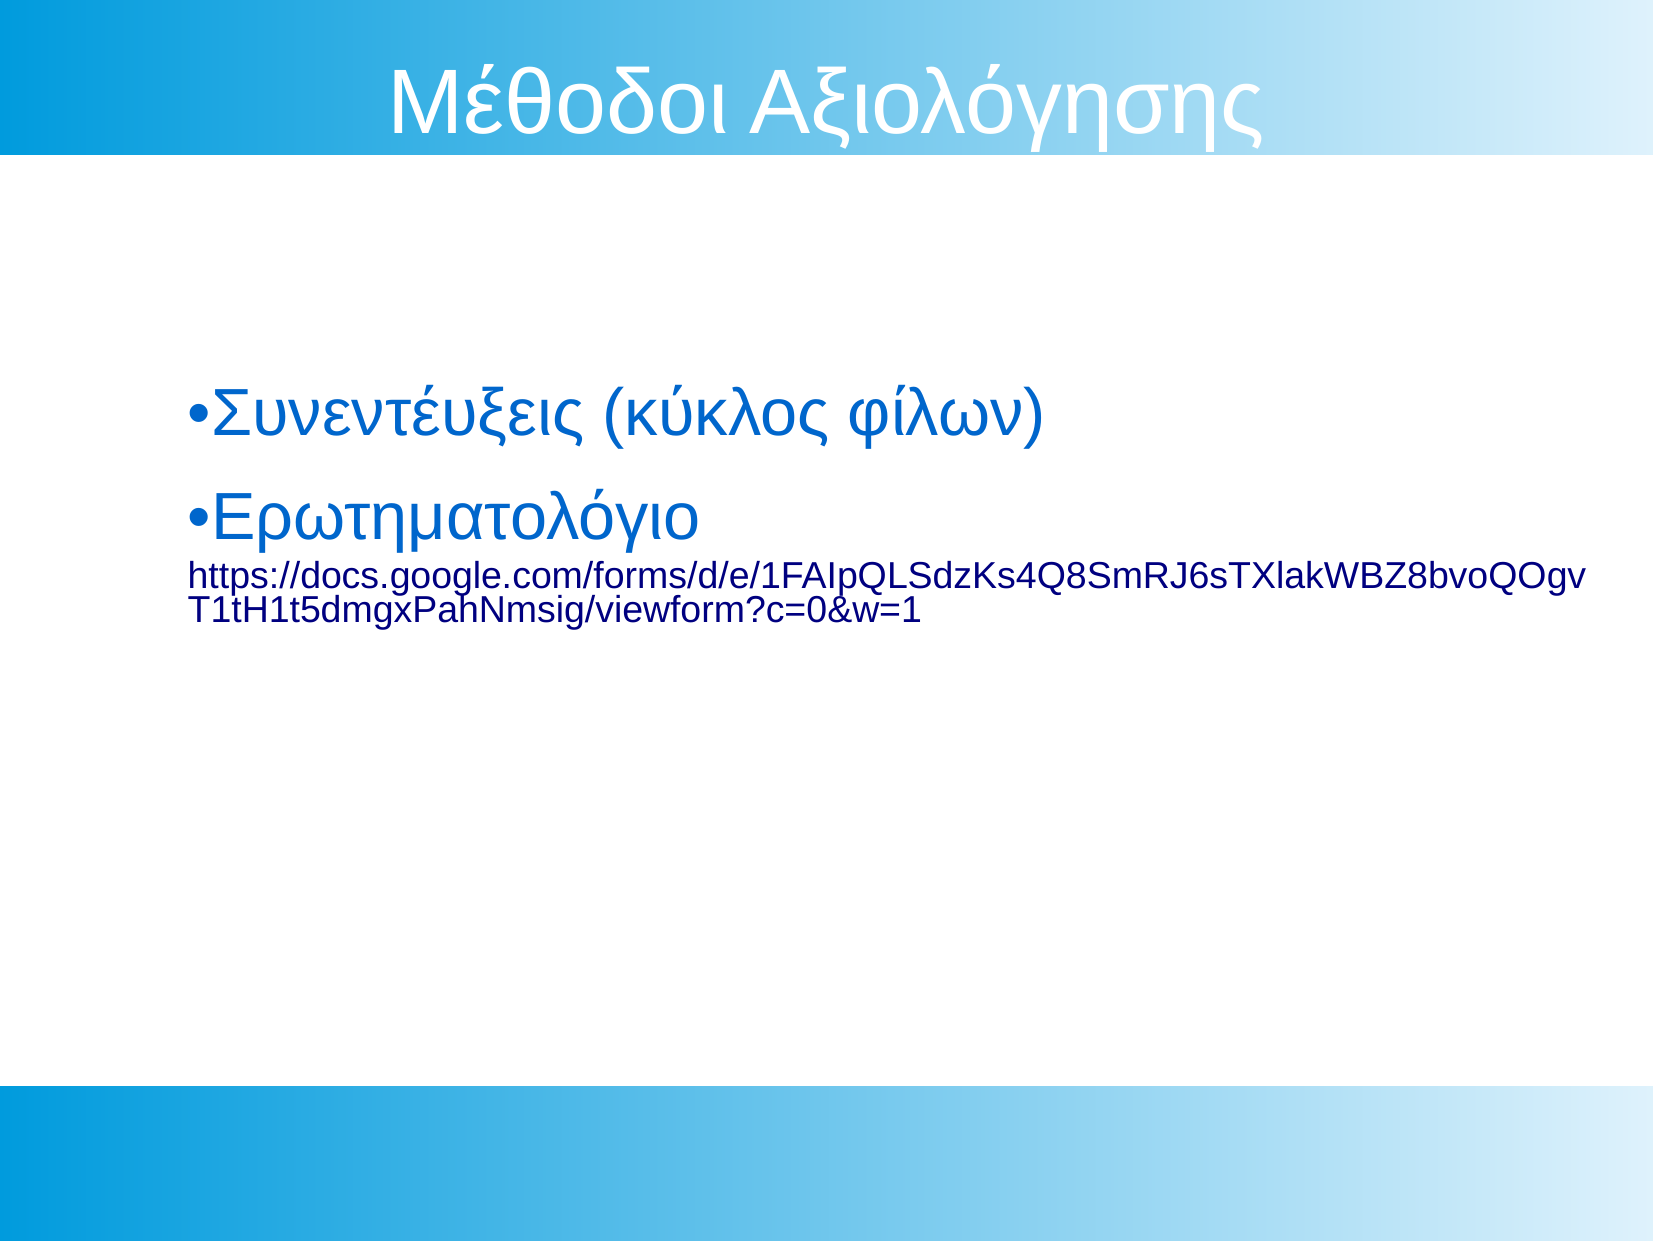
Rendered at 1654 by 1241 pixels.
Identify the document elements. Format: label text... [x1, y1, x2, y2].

list •Συνεντέυξεις (κύκλος φίλων) •Ερωτηματολόγιοhttps://docs.google.com/forms/d/e/1FAIpQLSdzKs4Q8SmRJ6sTXlakWBZ8bvoQOgvT1tH1t5dmgxPahNmsig/viewform?c=0&w=1 [116, 375, 1606, 1095]
title Μέθοδοι Αξιολόγησης [82, 49, 1571, 155]
